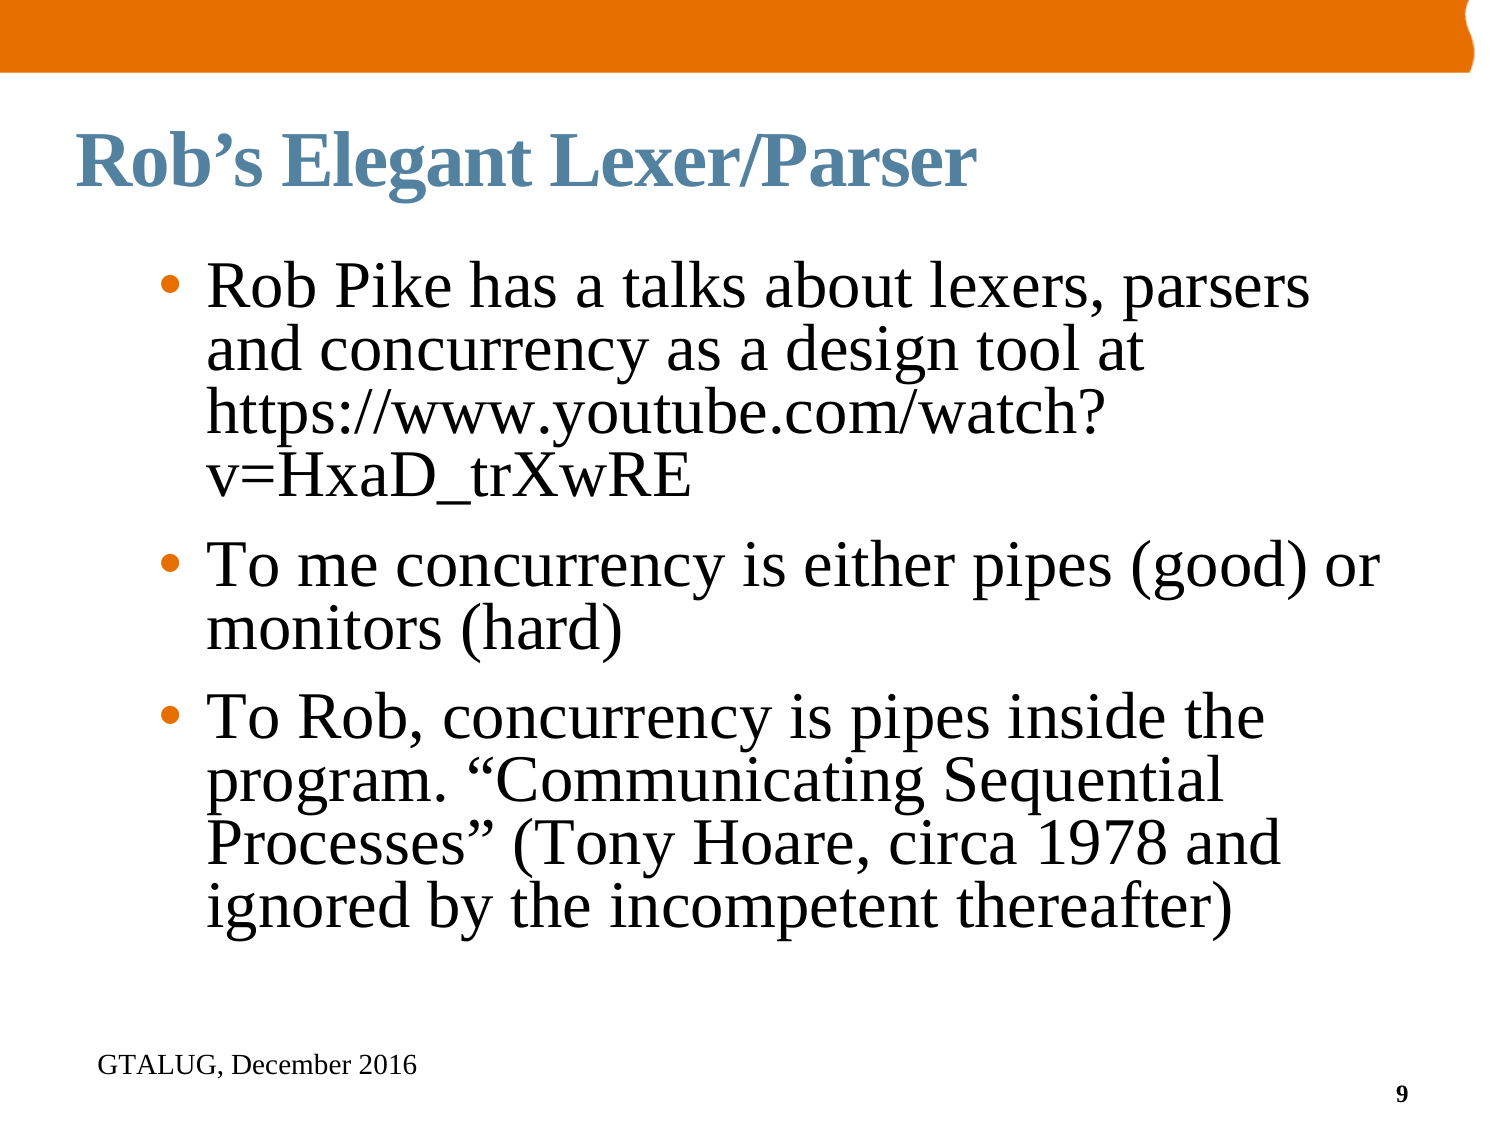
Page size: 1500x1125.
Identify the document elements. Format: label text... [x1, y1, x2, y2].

list Rob Pike has a talks about lexers, parsers and concurrency as a design tool at https://www.youtube.com/watch?v=HxaD_trXwRE To me concurrency is either pipes (good) or monitors (hard) To Rob, concurrency is pipes inside the program. “Communicating Sequential Processes” (Tony Hoare, circa 1978 and ignored by the incompetent thereafter) [64, 257, 1402, 1017]
title Rob’s Elegant Lexer/Parser [75, 122, 1438, 228]
picture [0, 0, 1500, 75]
